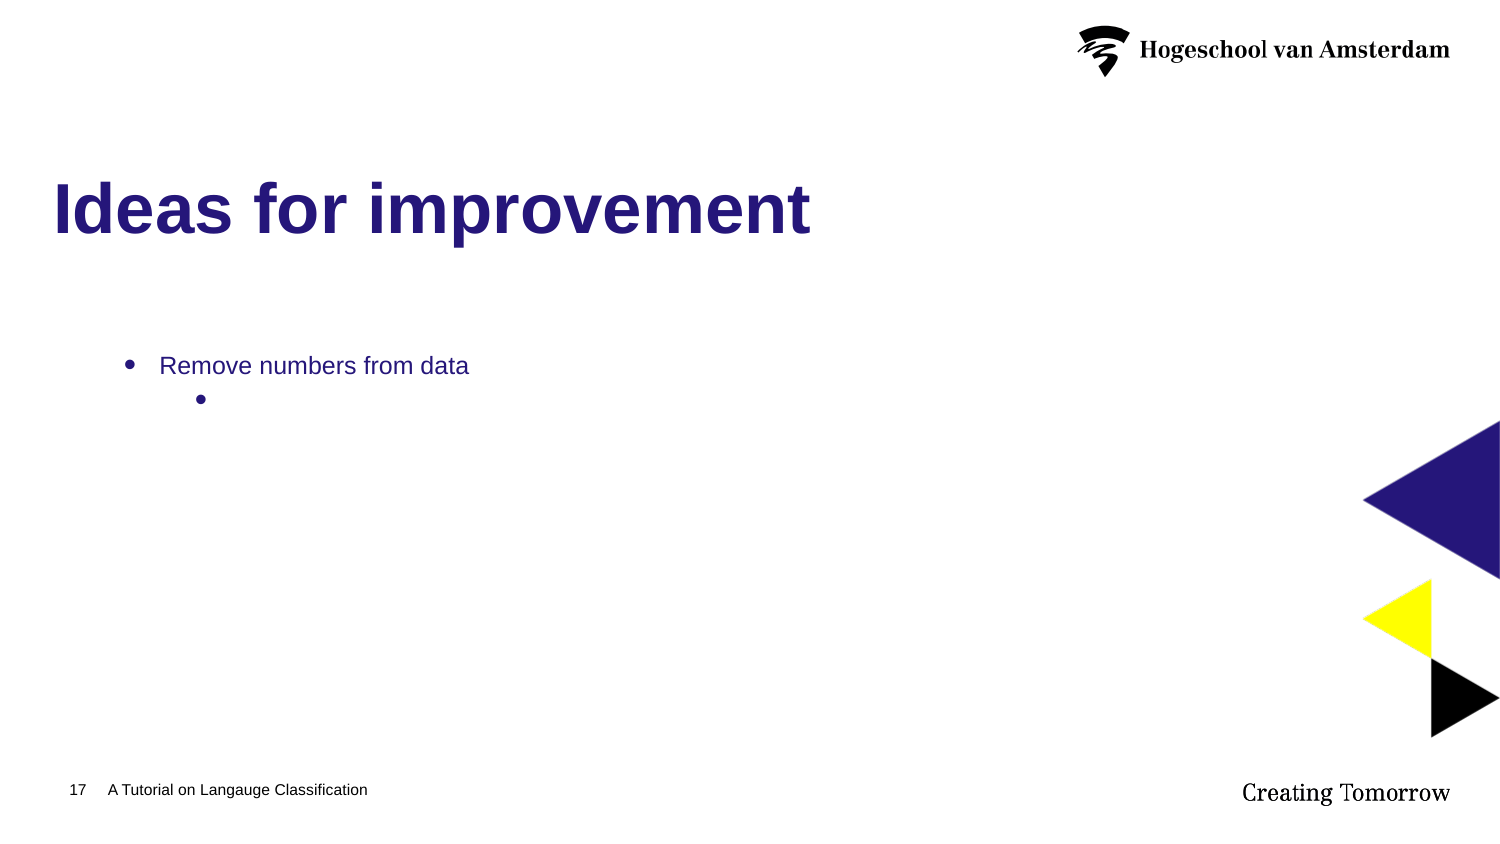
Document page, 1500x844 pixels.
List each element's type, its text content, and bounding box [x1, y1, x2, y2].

title Ideas for improvement [53, 163, 1363, 346]
text_box A Tutorial on Langauge Classification [114, 768, 751, 813]
list Remove numbers from data [53, 346, 1362, 768]
text_box [54, 768, 114, 813]
